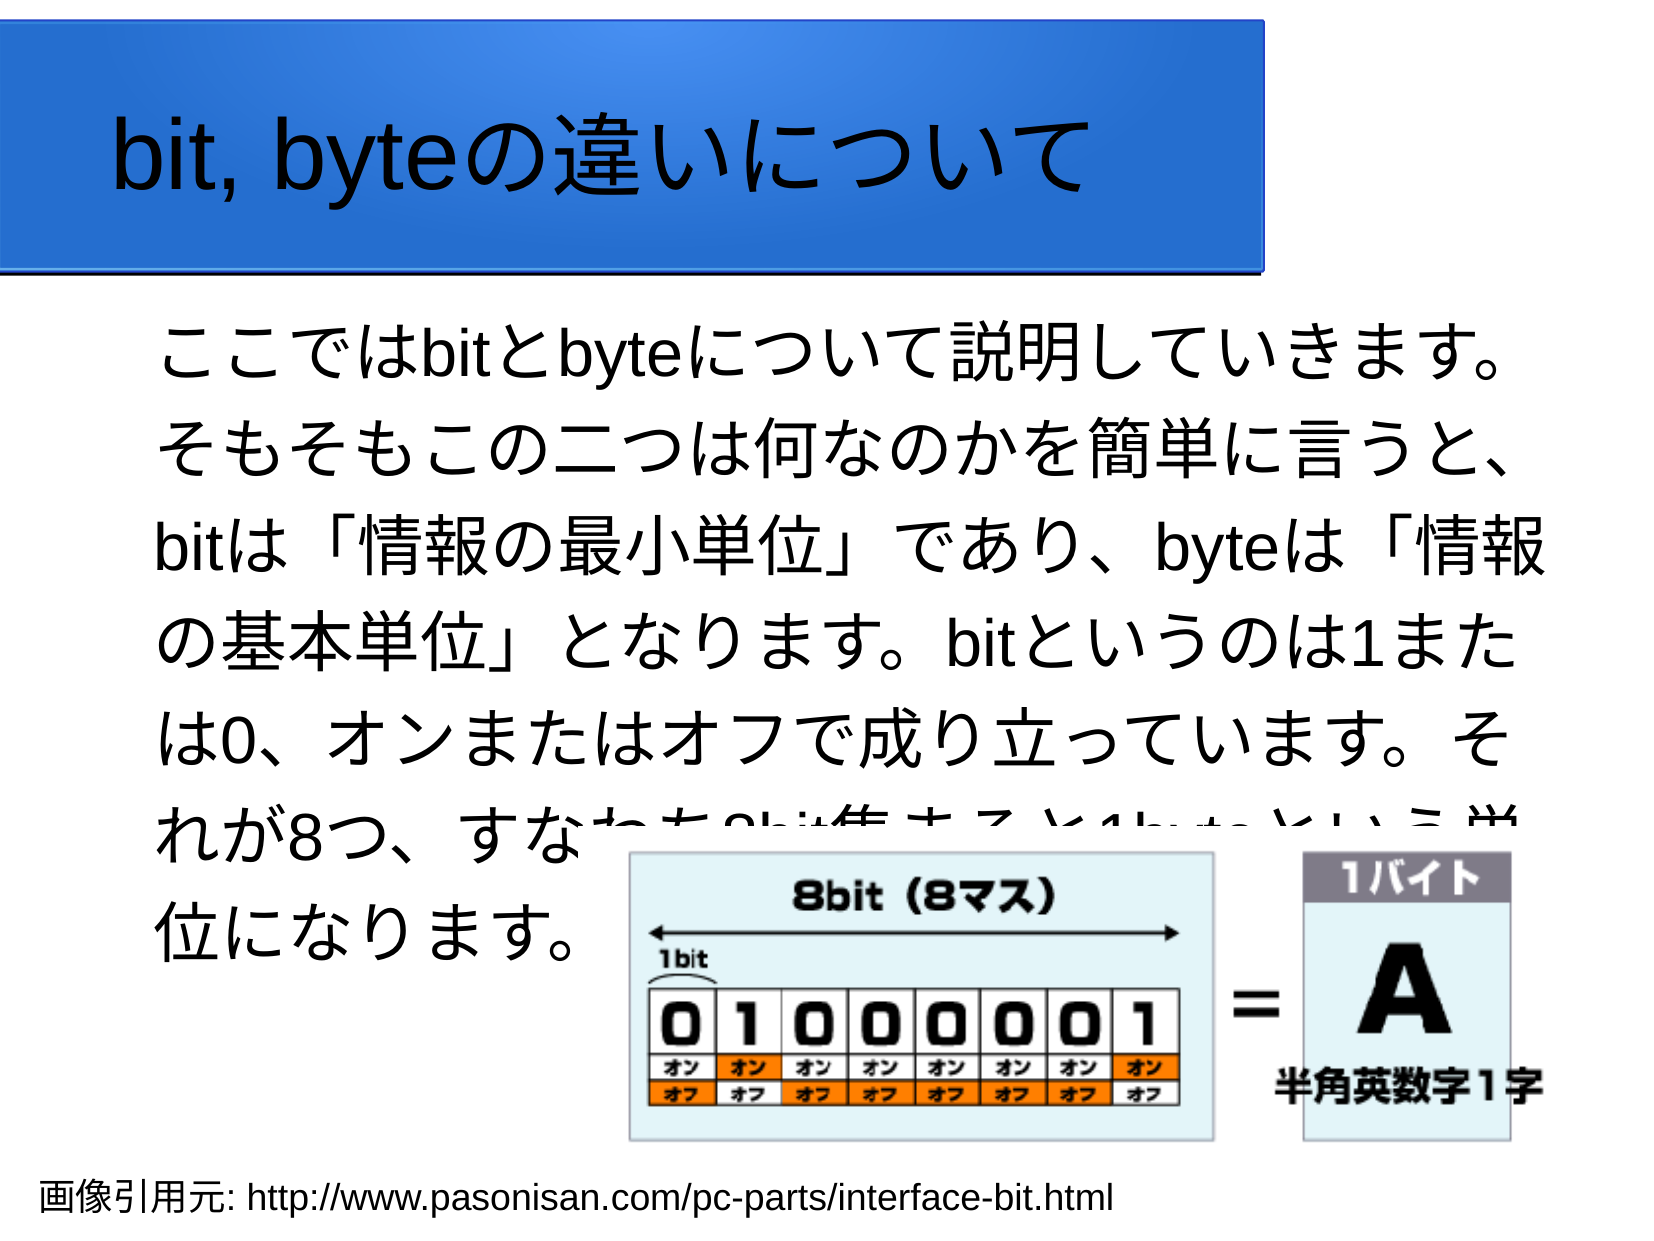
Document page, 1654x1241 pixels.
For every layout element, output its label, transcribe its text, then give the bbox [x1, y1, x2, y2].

list ここではbitとbyteについて説明していきます。そもそもこの二つは何なのかを簡単に言うと、bitは「情報の最小単位」であり、byteは「情報の基本単位」となります。bitというのは1または0、オンまたはオフで成り立っています。それが8つ、すなわち8bit集まると1byteという単位になります。 [82, 299, 1571, 1019]
picture [578, 826, 1583, 1170]
text_box 画像引用元: http://www.pasonisan.com/pc-parts/interface-bit.html [23, 1159, 1205, 1217]
title bit, byteの違いについて [82, 47, 1235, 252]
